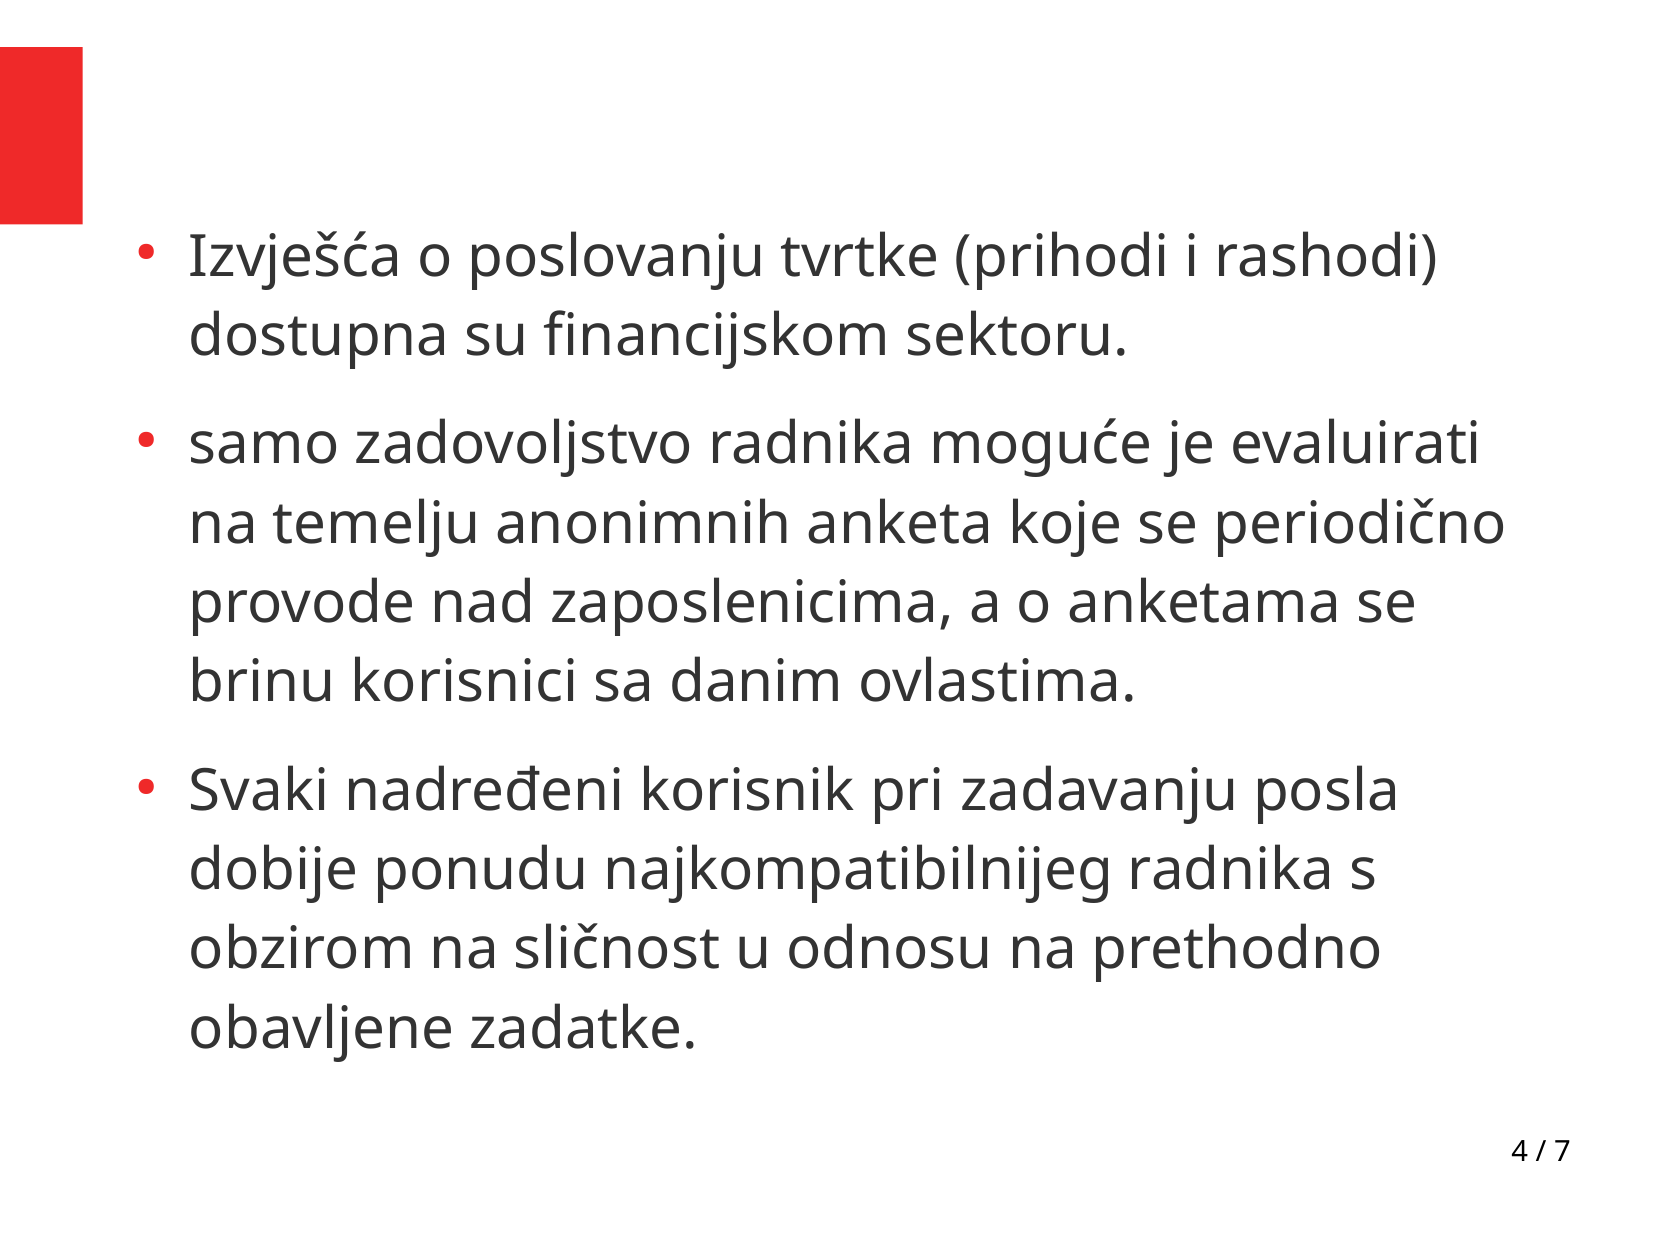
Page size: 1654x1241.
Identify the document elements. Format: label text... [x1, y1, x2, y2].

list Izvješća o poslovanju tvrtke (prihodi i rashodi) dostupna su financijskom sektoru. samo zadovoljstvo radnika moguće je evaluirati na temelju anonimnih anketa koje se periodično provode nad zaposlenicima, a o anketama se brinu korisnici sa danim ovlastima. Svaki nadređeni korisnik pri zadavanju posla dobije ponudu najkompatibilnijeg radnika s obzirom na sličnost u odnosu na prethodno obavljene zadatke. [118, 213, 1536, 934]
